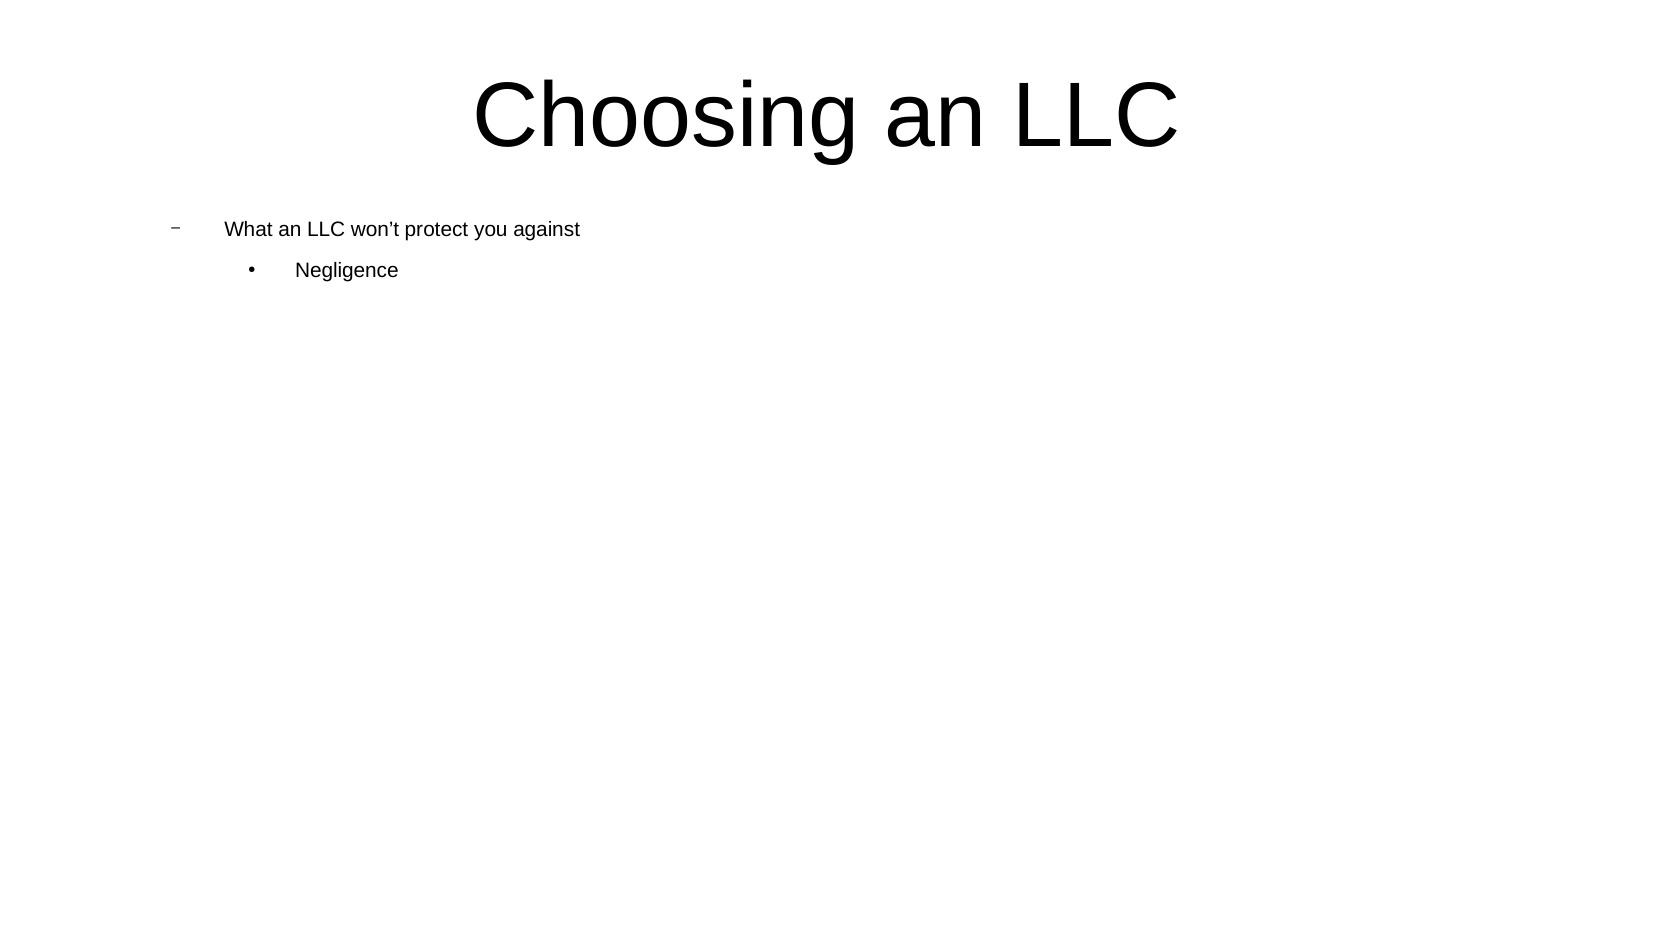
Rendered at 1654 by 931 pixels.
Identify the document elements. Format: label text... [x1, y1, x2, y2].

title Choosing an LLC [82, 37, 1571, 193]
list What an LLC won’t protect you against Negligence [82, 217, 1571, 758]
